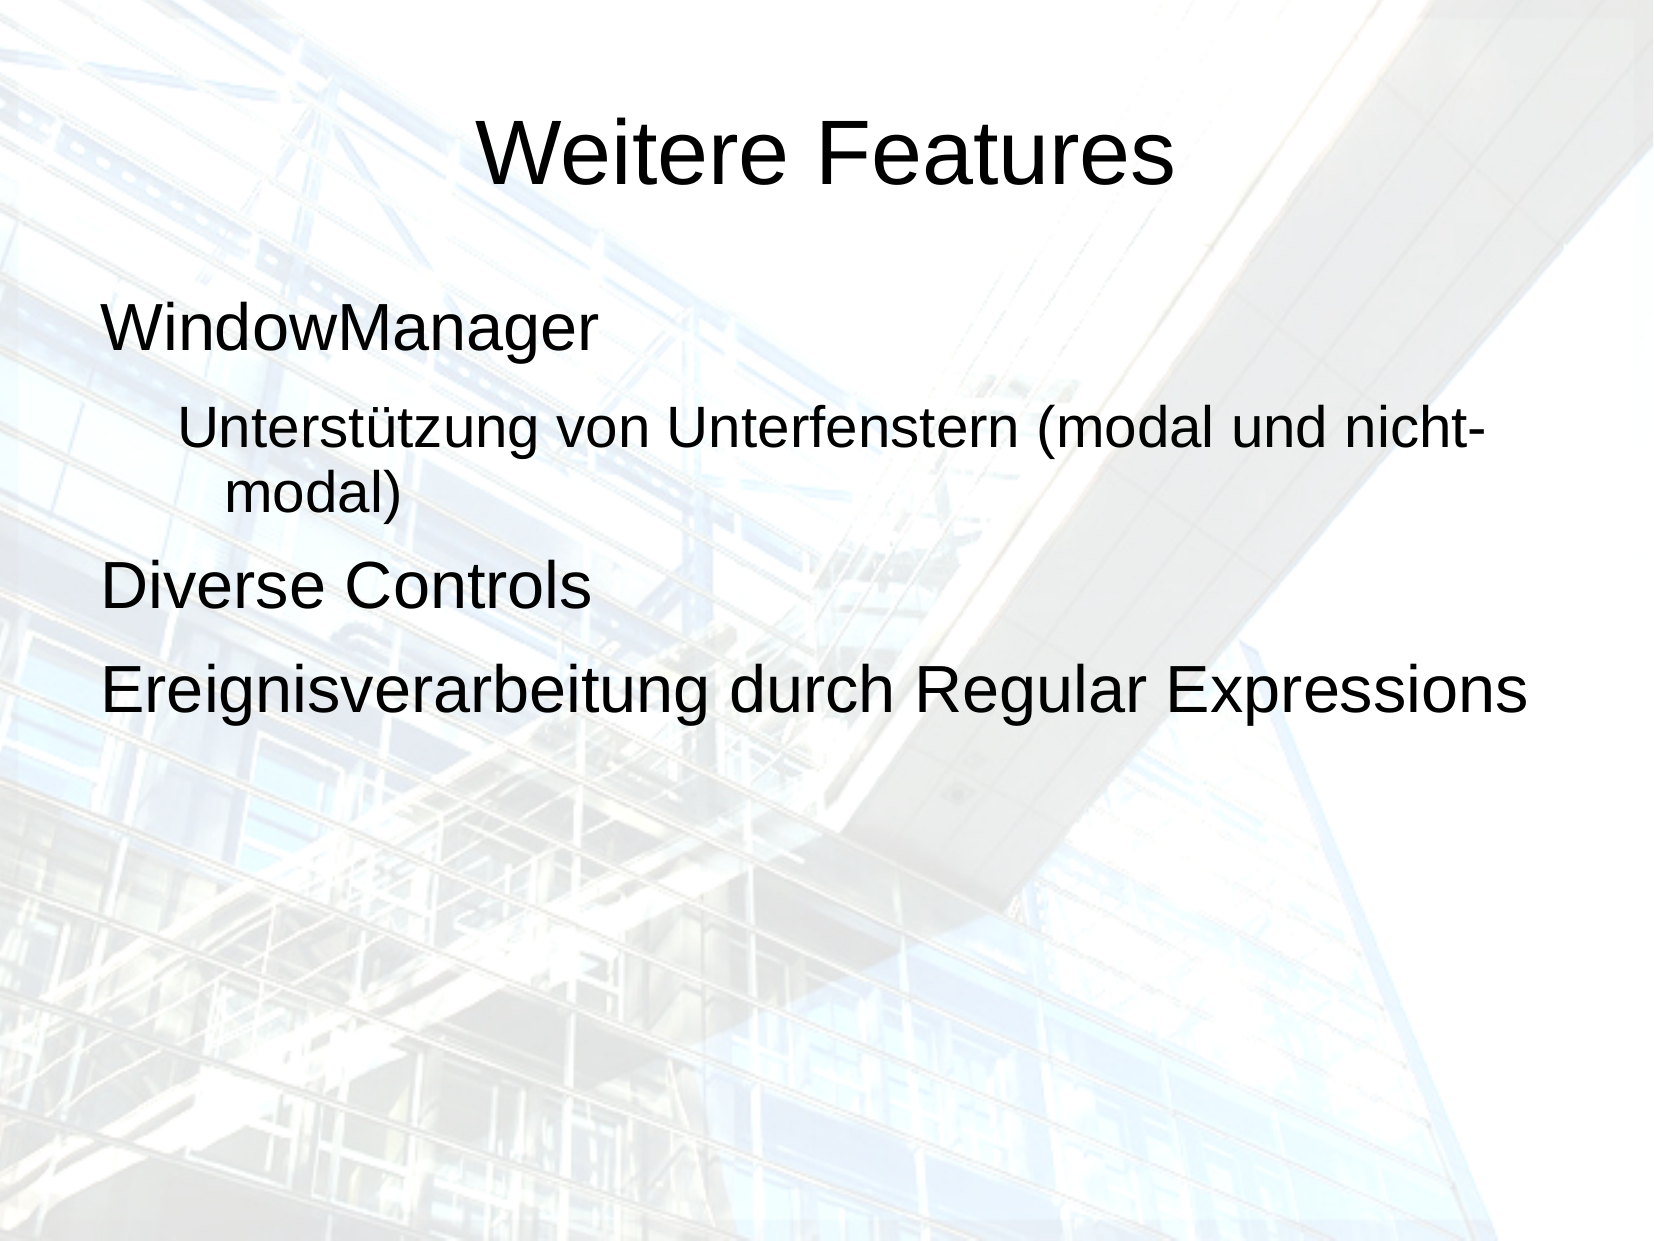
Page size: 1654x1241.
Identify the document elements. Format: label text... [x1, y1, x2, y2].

list WindowManager Unterstützung von Unterfenstern (modal und nicht-modal) Diverse Controls Ereignisverarbeitung durch Regular Expressions [82, 290, 1571, 1094]
title Weitere Features [82, 56, 1571, 250]
picture [0, 0, 1654, 1241]
